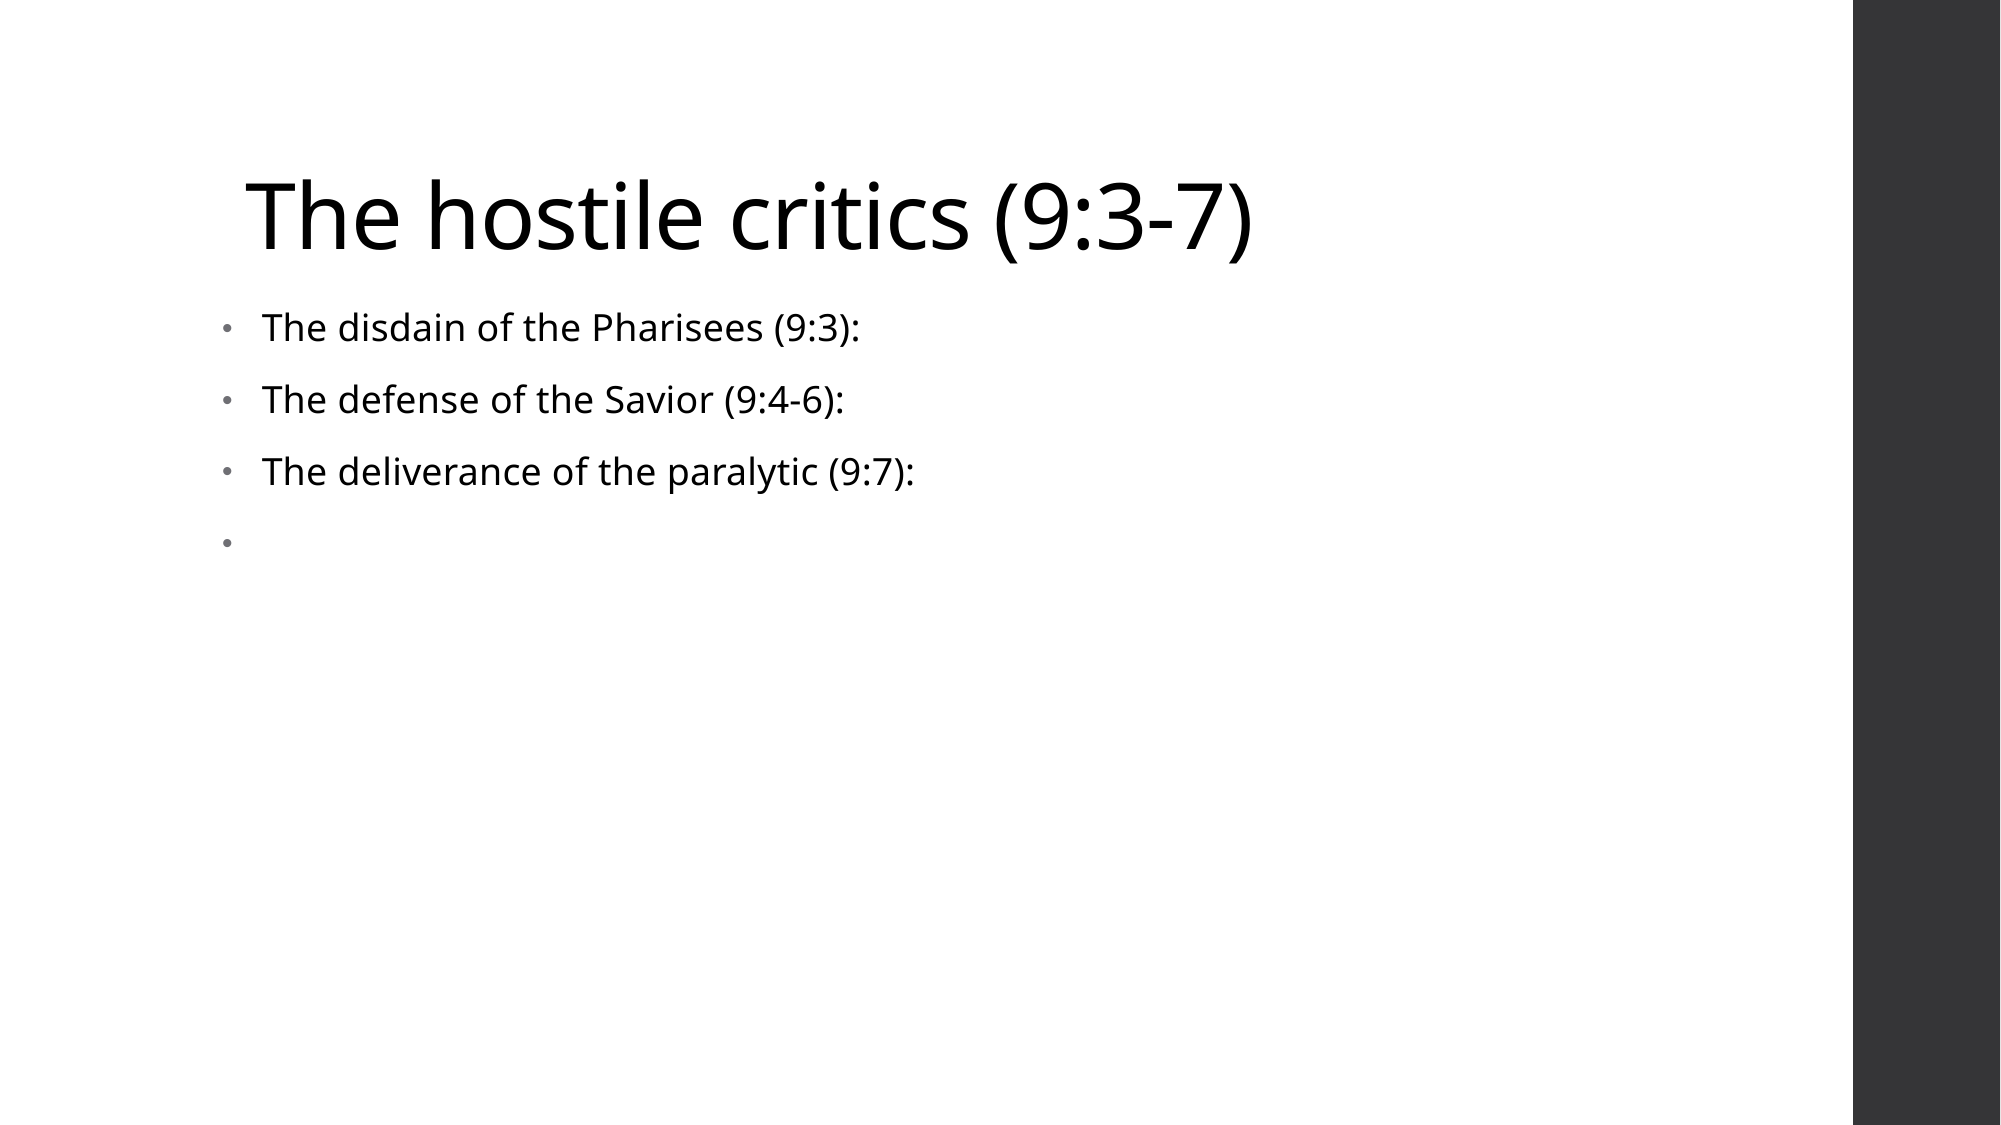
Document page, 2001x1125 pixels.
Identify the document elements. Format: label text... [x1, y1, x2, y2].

title The hostile critics (9:3-7) [206, 60, 1797, 278]
list The disdain of the Pharisees (9:3): The defense of the Savior (9:4-6): The deliverance of the paralytic (9:7): [206, 299, 1617, 1014]
